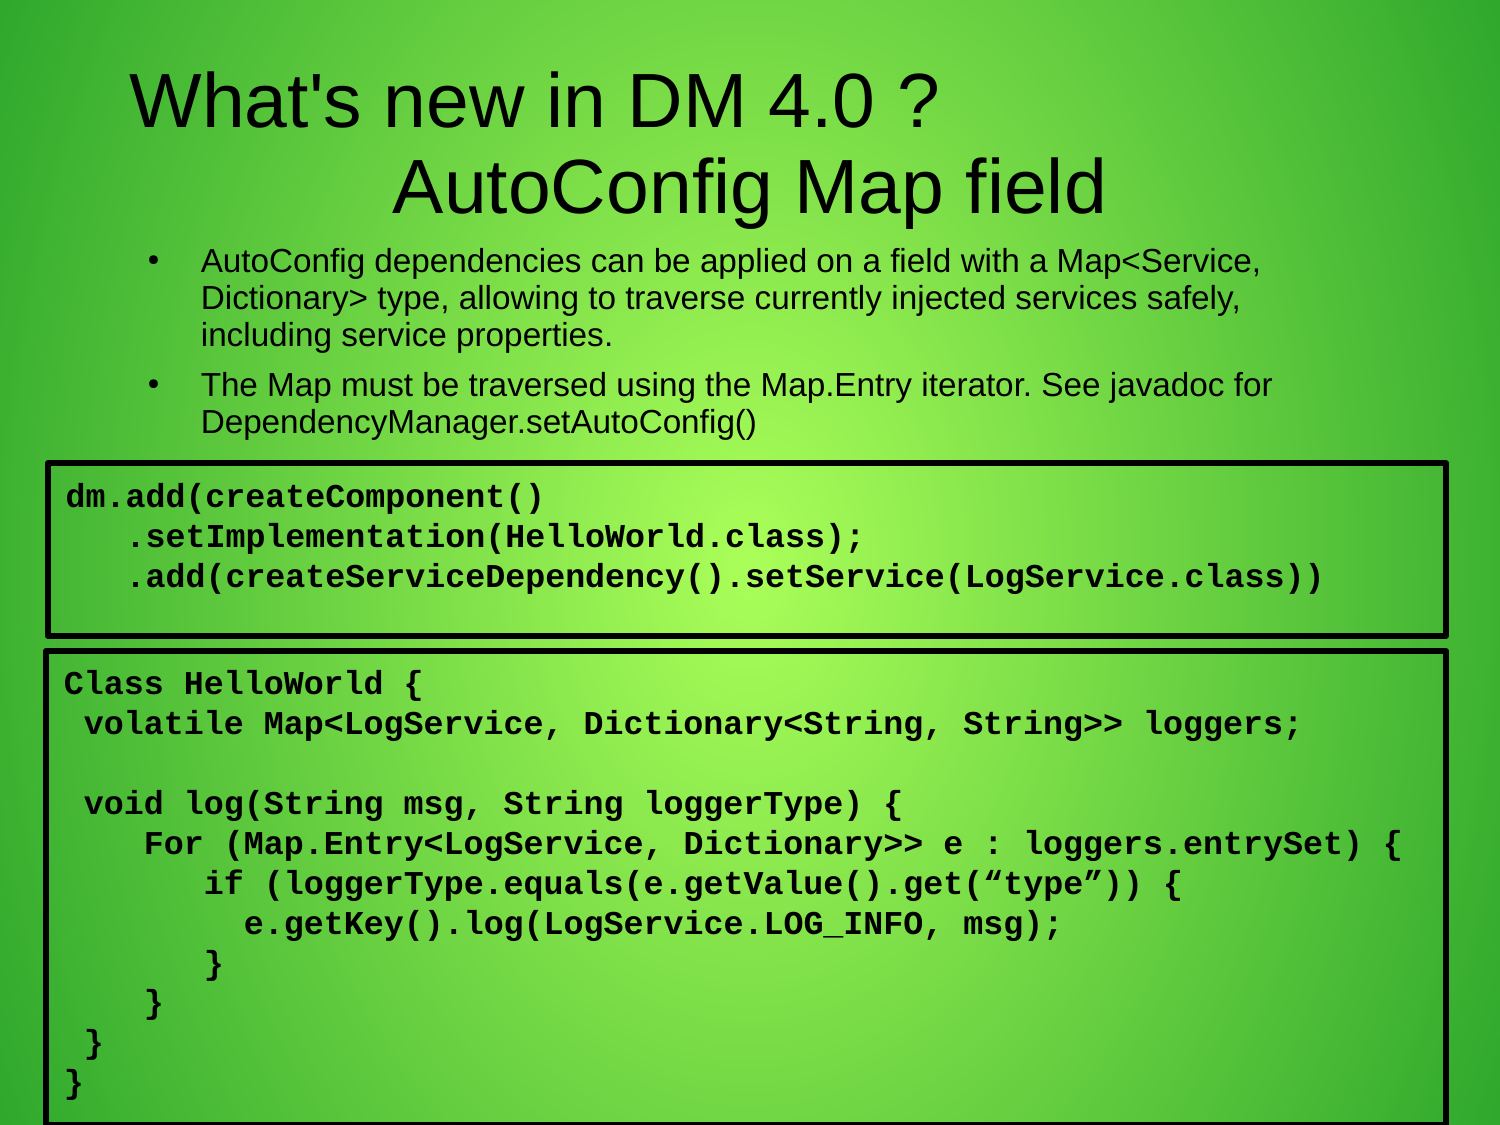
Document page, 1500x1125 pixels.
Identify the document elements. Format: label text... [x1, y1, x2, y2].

list AutoConfig dependencies can be applied on a field with a Map<Service, Dictionary> type, allowing to traverse currently injected services safely, including service properties. The Map must be traversed using the Map.Entry iterator. See javadoc for DependencyManager.setAutoConfig() [115, 234, 1391, 460]
title What's new in DM 4.0 ? AutoConfig Map field [112, 42, 1388, 246]
text_box dm.add(createComponent() .setImplementation(HelloWorld.class); .add(createServiceDependency().setService(LogService.class)) [47, 463, 1447, 636]
text_box Class HelloWorld { volatile Map<LogService, Dictionary<String, String>> loggers; void log(String msg, String loggerType) { For (Map.Entry<LogService, Dictionary>> e : loggers.entrySet) { if (loggerType.equals(e.getValue().get(“type”)) { e.getKey().log(LogService.LOG_INFO, msg); } } } } [46, 650, 1447, 1125]
